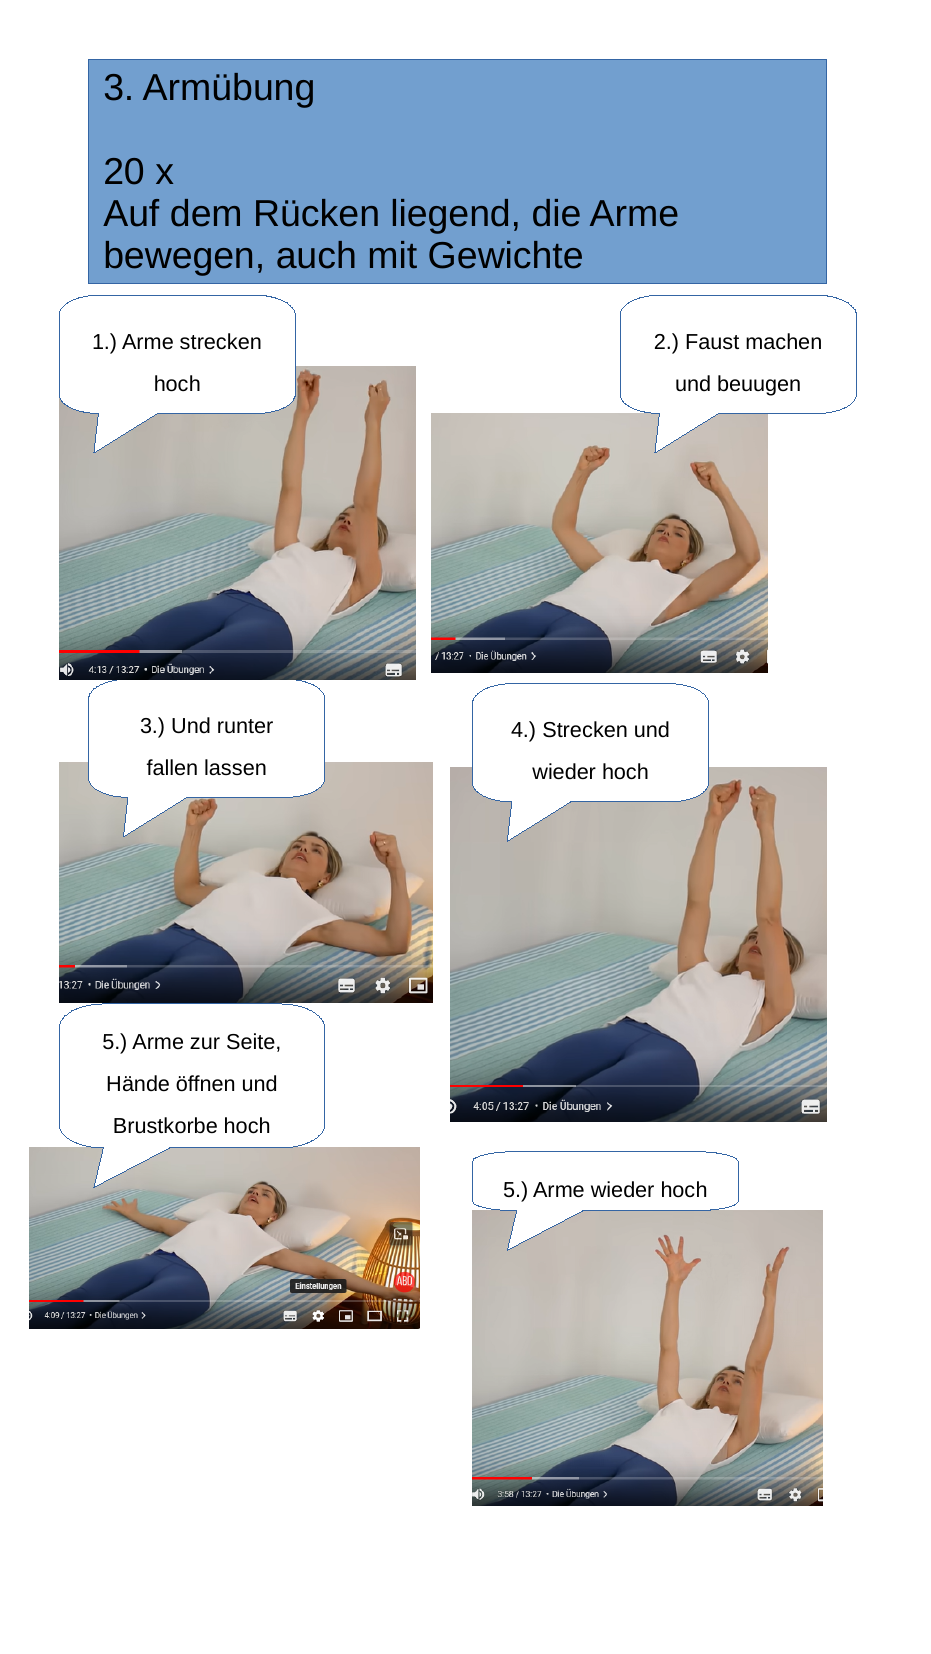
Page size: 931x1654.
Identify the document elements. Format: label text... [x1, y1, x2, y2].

text_box 3. Armübung 20 x Auf dem Rücken liegend, die Arme bewegen, auch mit Gewichte [88, 59, 827, 284]
text_box 2.) Faust machen und beuugen [620, 295, 857, 453]
text_box 5.) Arme wieder hoch [472, 1151, 739, 1251]
picture [431, 413, 768, 684]
picture [450, 767, 827, 1123]
text_box 4.) Strecken und wieder hoch [472, 683, 709, 842]
text_box 1.) Arme strecken hoch [59, 295, 296, 453]
picture [59, 762, 433, 1004]
picture [472, 1210, 823, 1506]
picture [59, 366, 416, 680]
text_box 3.) Und runter fallen lassen [88, 680, 325, 837]
picture [29, 1147, 420, 1329]
text_box 5.) Arme zur Seite, Hände öffnen und Brustkorbe hoch [59, 1003, 325, 1188]
